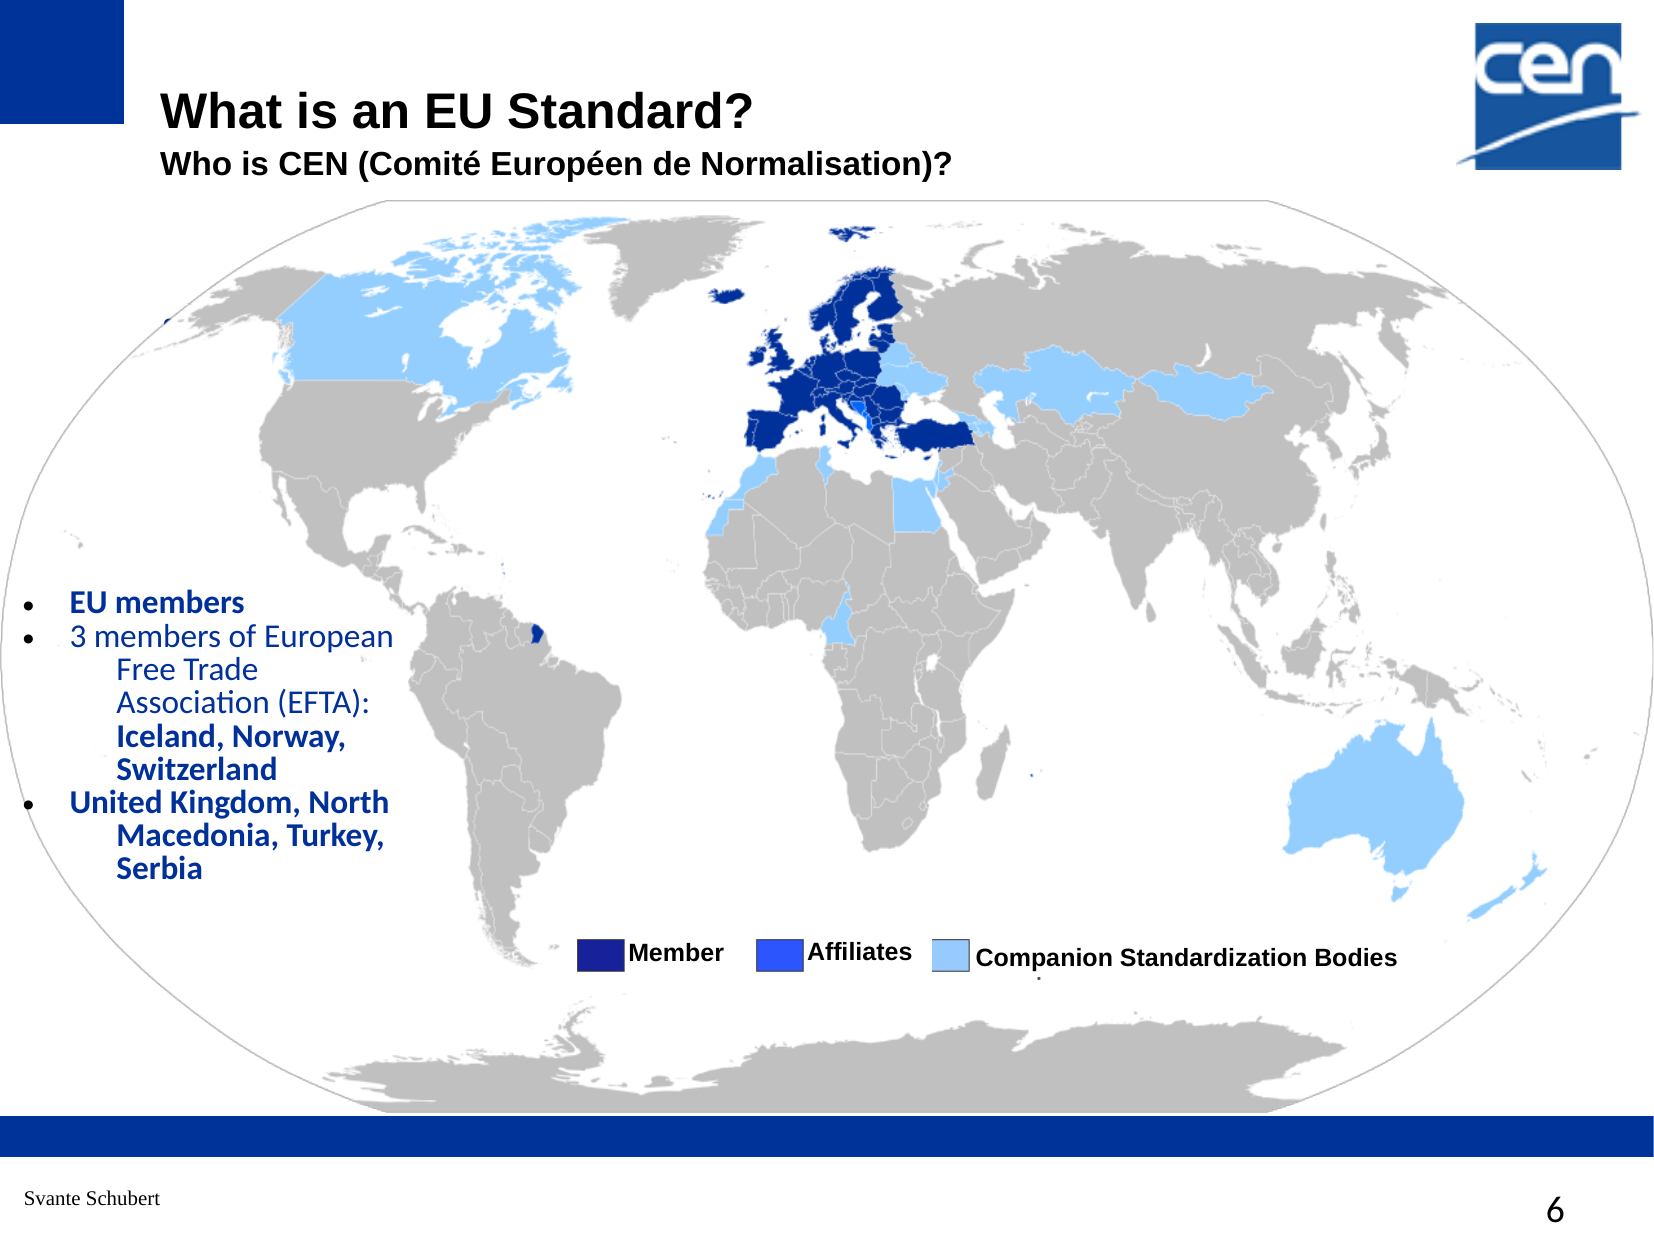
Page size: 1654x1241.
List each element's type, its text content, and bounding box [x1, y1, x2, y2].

text_box Svante Schubert [24, 1187, 589, 1219]
picture [0, 200, 1654, 1114]
text_box Companion Standardization Bodies [975, 943, 1462, 976]
title What is an EU Standard? Who is CEN (Comité Européen de Normalisation)? [160, 74, 1530, 200]
picture [1456, 23, 1642, 170]
text_box EU members 3 members of European Free Trade Association (EFTA): Iceland, Norway, Switzerland United Kingdom, North Macedonia, Turkey, Serbia [7, 581, 412, 1052]
text_box Member [628, 930, 753, 981]
text_box Affiliates [807, 929, 932, 979]
